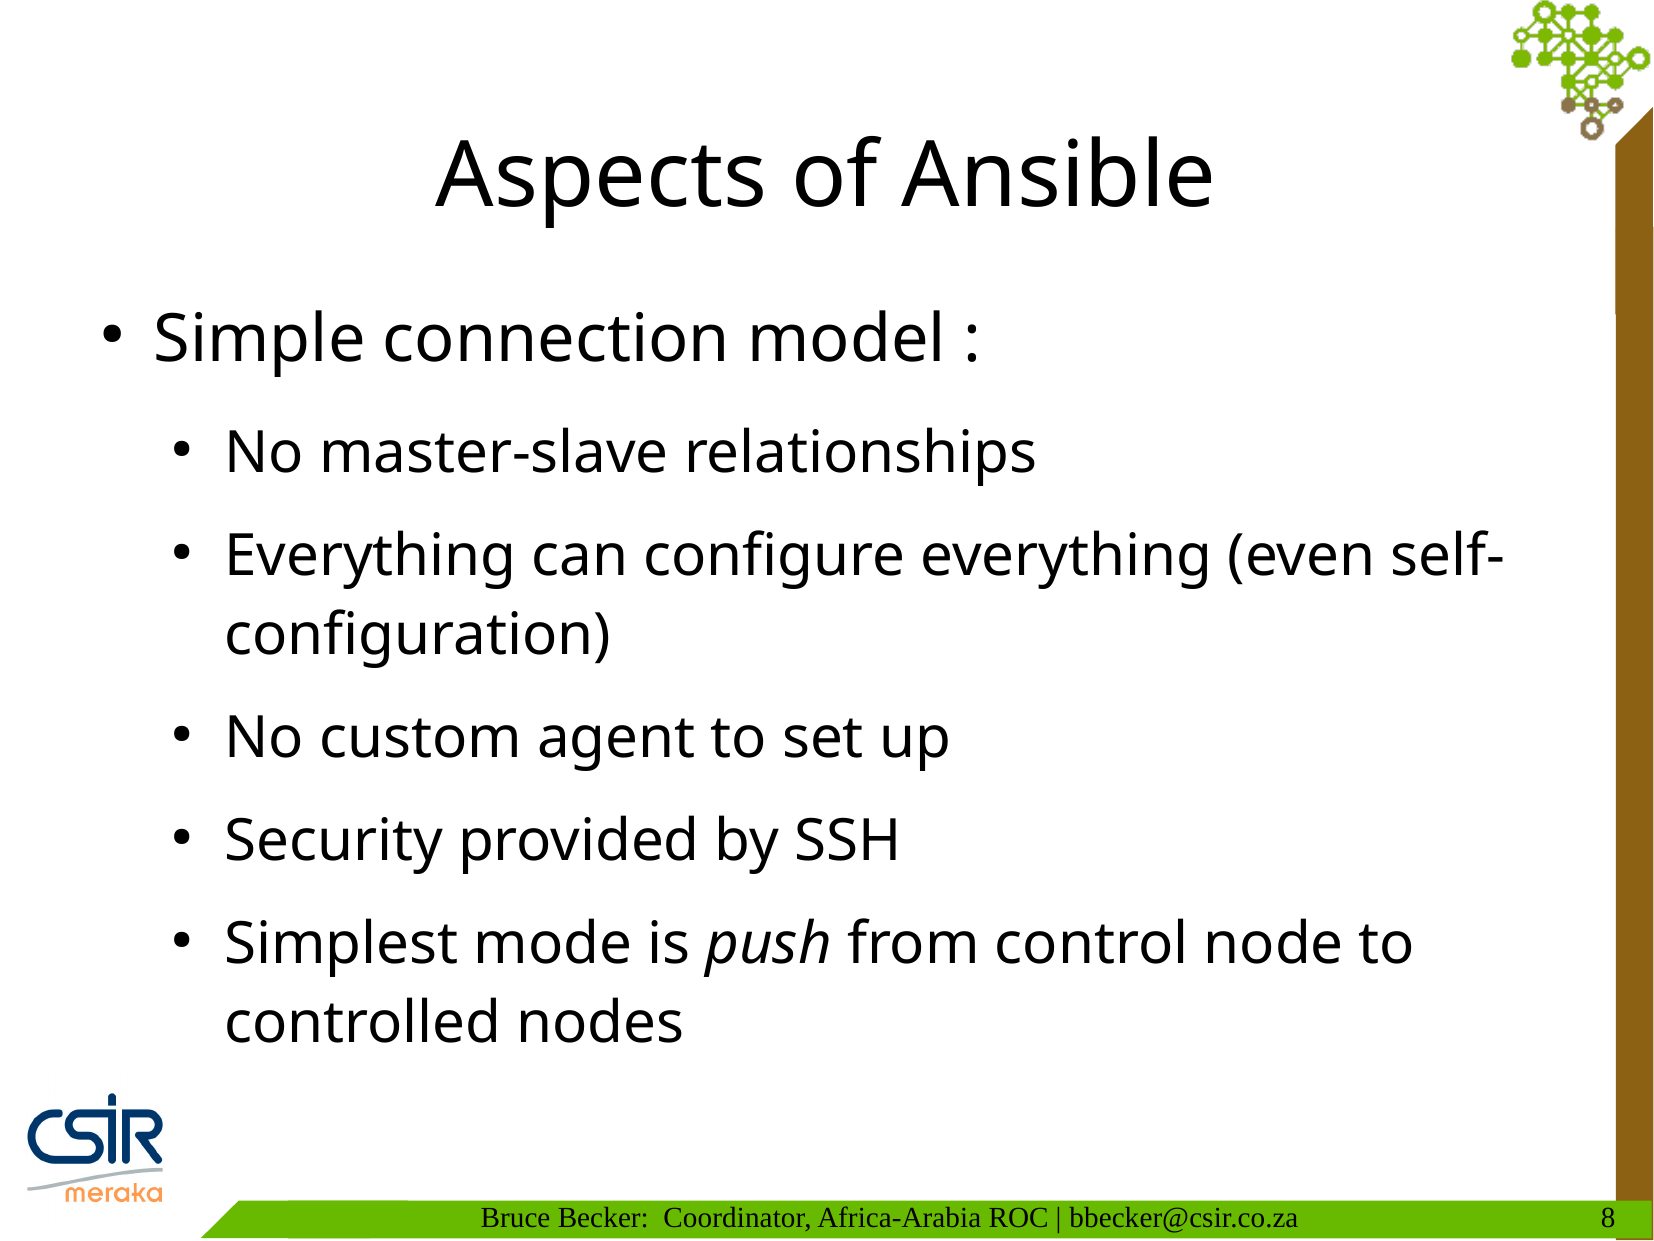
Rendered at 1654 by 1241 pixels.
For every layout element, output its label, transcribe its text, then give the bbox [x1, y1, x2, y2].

list Simple connection model : No master-slave relationships Everything can configure everything (even self-configuration) No custom agent to set up Security provided by SSH Simplest mode is push from control node to controlled nodes [82, 290, 1571, 1010]
title Aspects of Ansible [82, 67, 1571, 275]
picture [12, 1074, 178, 1225]
picture [1503, 0, 1654, 144]
